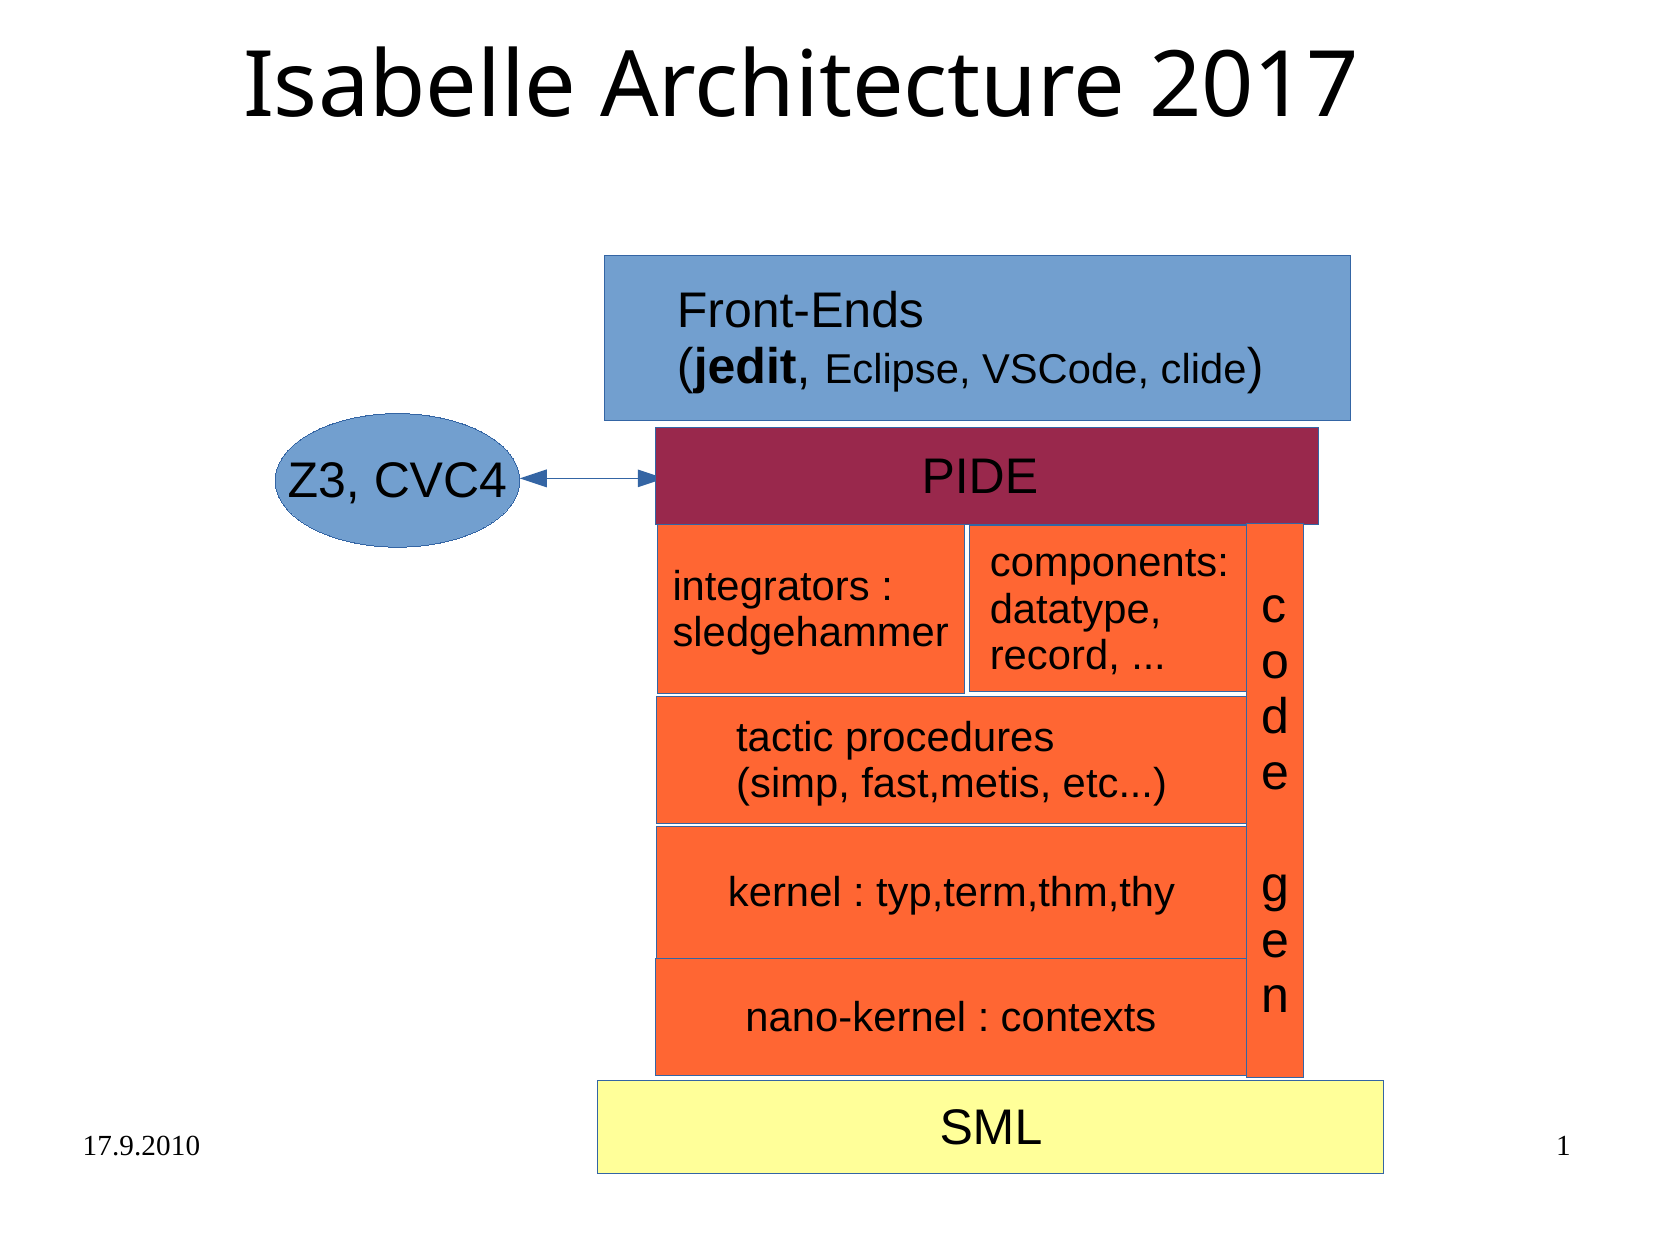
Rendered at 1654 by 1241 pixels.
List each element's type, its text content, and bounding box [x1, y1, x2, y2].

text_box PIDE [655, 427, 1319, 525]
text_box components: datatype, record, ... [969, 525, 1246, 692]
text_box tactic procedures (simp, fast,metis, etc...) [656, 696, 1246, 824]
title Isabelle Architecture 2017 [95, 0, 1508, 199]
text_box c o d e g e n [1246, 523, 1304, 1078]
text_box SML [597, 1080, 1384, 1174]
text_box integrators : sledgehammer [657, 525, 965, 694]
text_box nano-kernel : contexts [655, 958, 1247, 1076]
text_box Front-Ends (jedit, Eclipse, VSCode, clide) [604, 255, 1351, 421]
text_box kernel : typ,term,thm,thy [656, 826, 1247, 959]
text_box Z3, CVC4 [275, 413, 520, 548]
